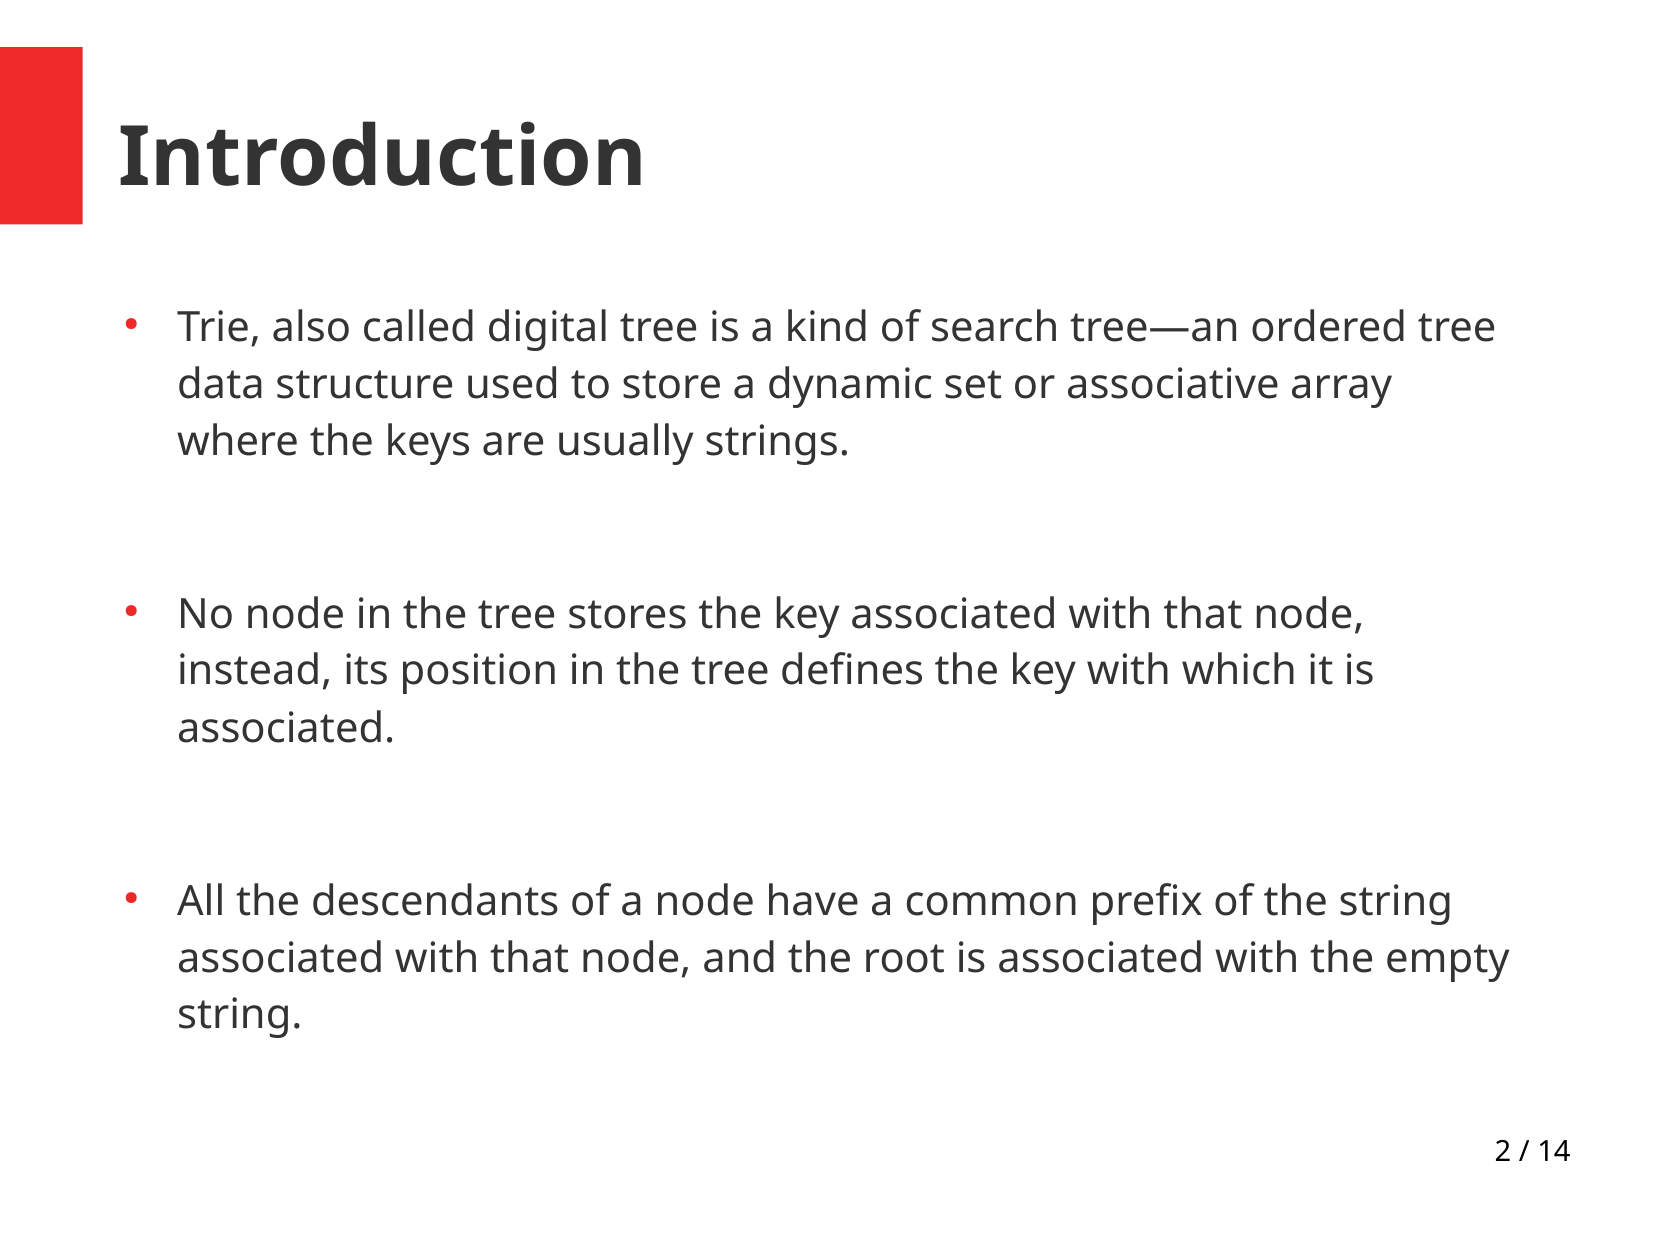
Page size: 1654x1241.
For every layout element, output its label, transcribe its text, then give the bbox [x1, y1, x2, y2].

list Trie, also called digital tree is a kind of search tree—an ordered tree data structure used to store a dynamic set or associative array where the keys are usually strings. No node in the tree stores the key associated with that node, instead, its position in the tree defines the key with which it is associated. All the descendants of a node have a common prefix of the string associated with that node, and the root is associated with the empty string. [106, 296, 1524, 1016]
title Introduction [118, 49, 1571, 257]
